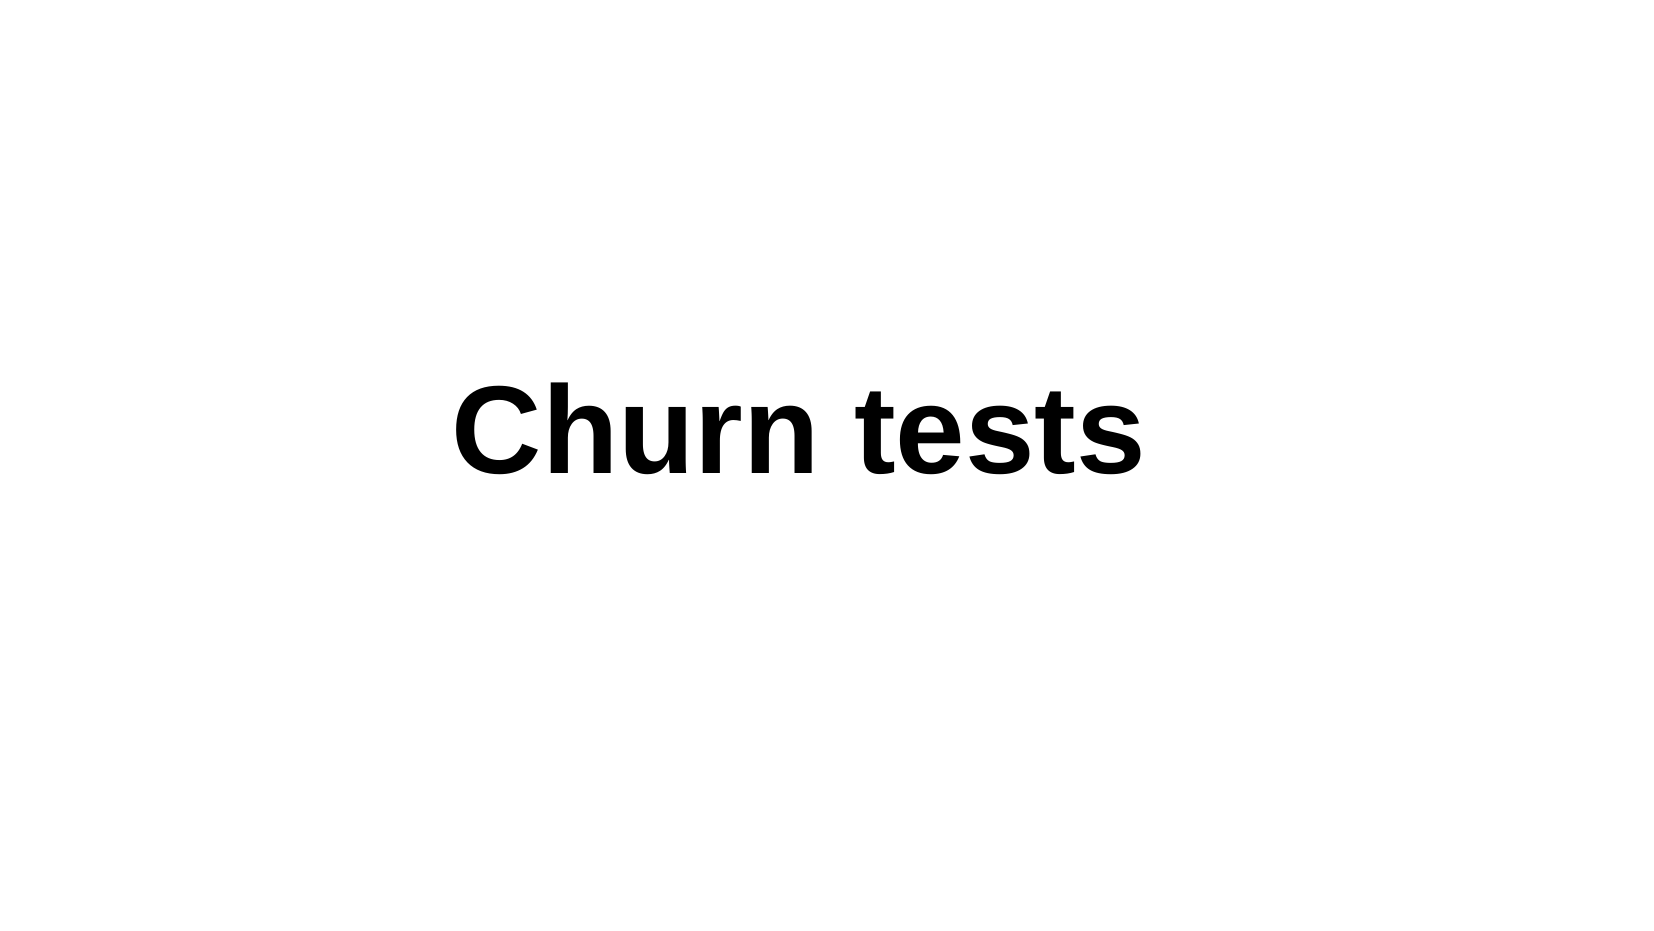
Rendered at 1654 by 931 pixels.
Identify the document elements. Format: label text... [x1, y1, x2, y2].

text_box Churn tests [437, 212, 1642, 620]
